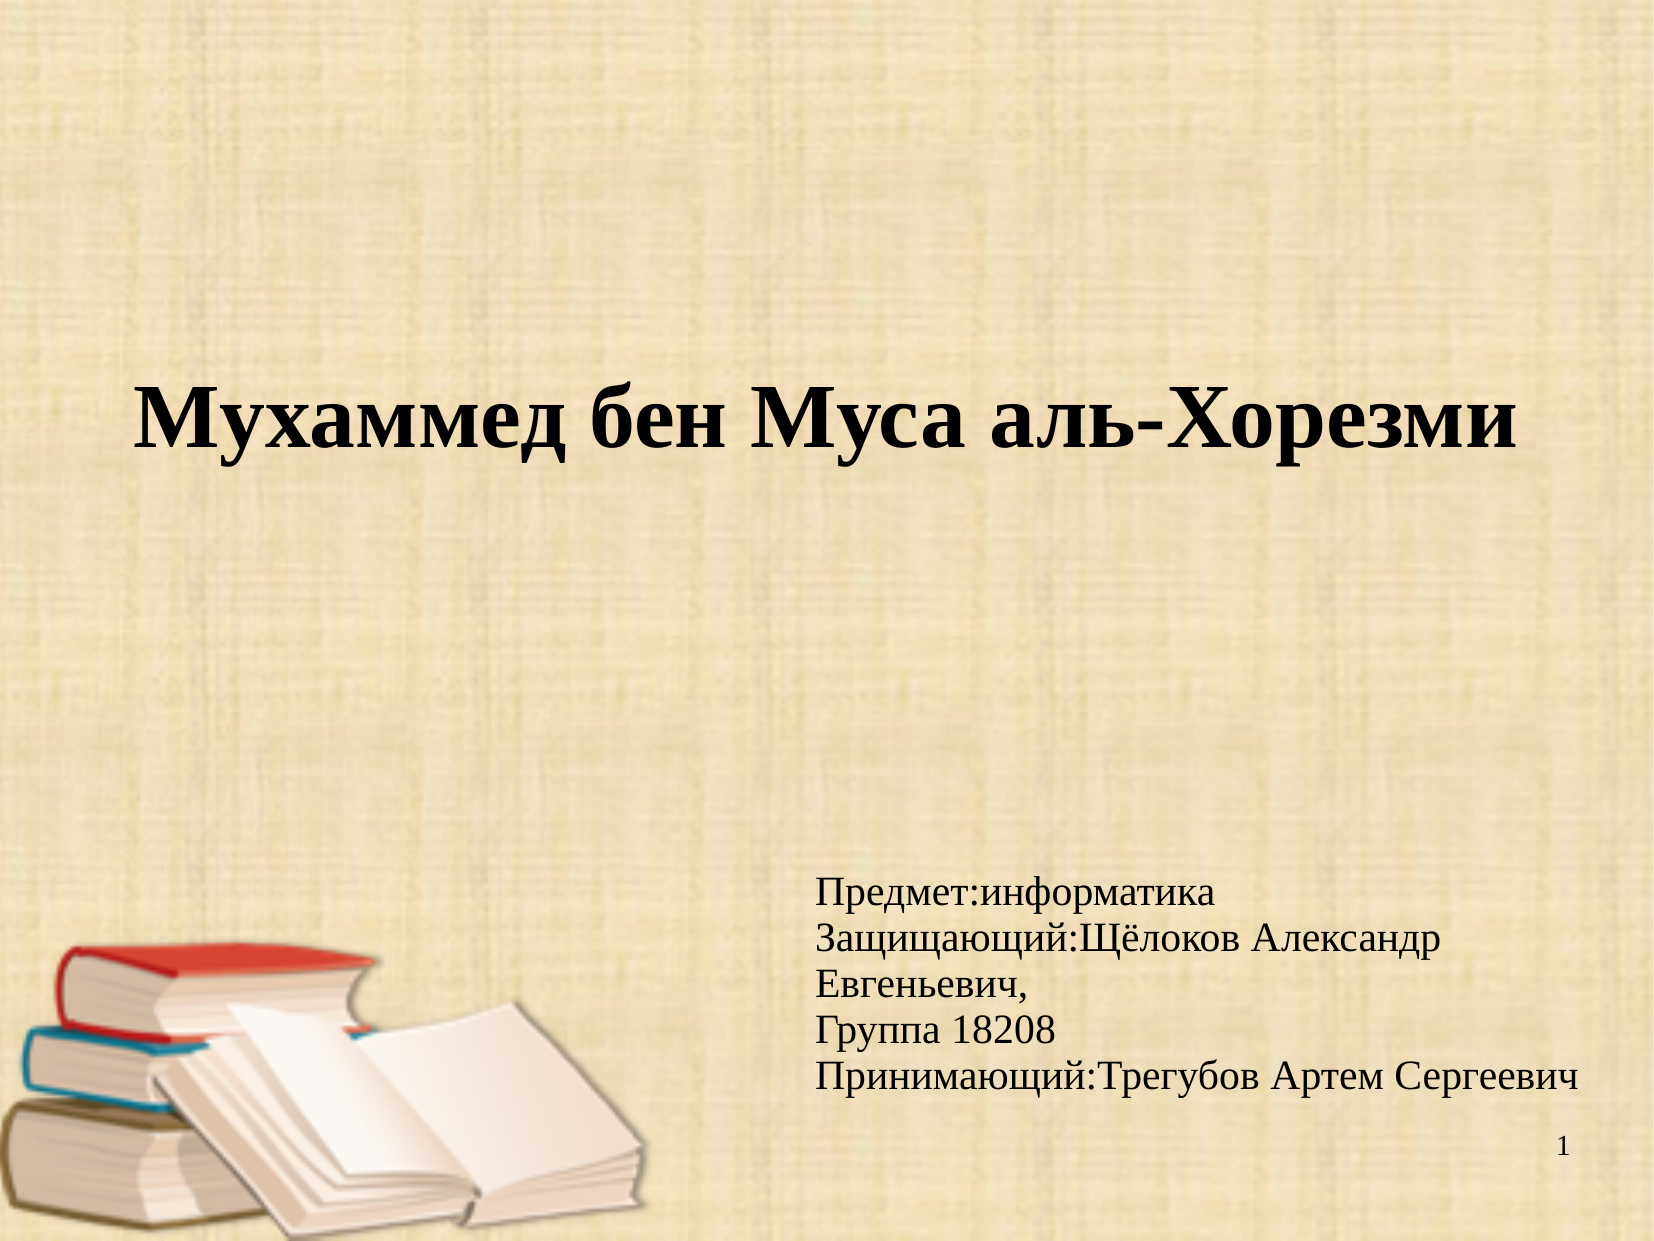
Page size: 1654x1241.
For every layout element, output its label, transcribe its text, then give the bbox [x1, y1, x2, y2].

subtitle Предмет:информатика Защищающий:Щёлоков Александр Евгеньевич, Группа 18208 Принимающий:Трегубов Артем Сергеевич [814, 865, 1642, 1143]
picture [0, 0, 1654, 1241]
title Мухаммед бен Муса аль-Хорезми [82, 289, 1571, 544]
